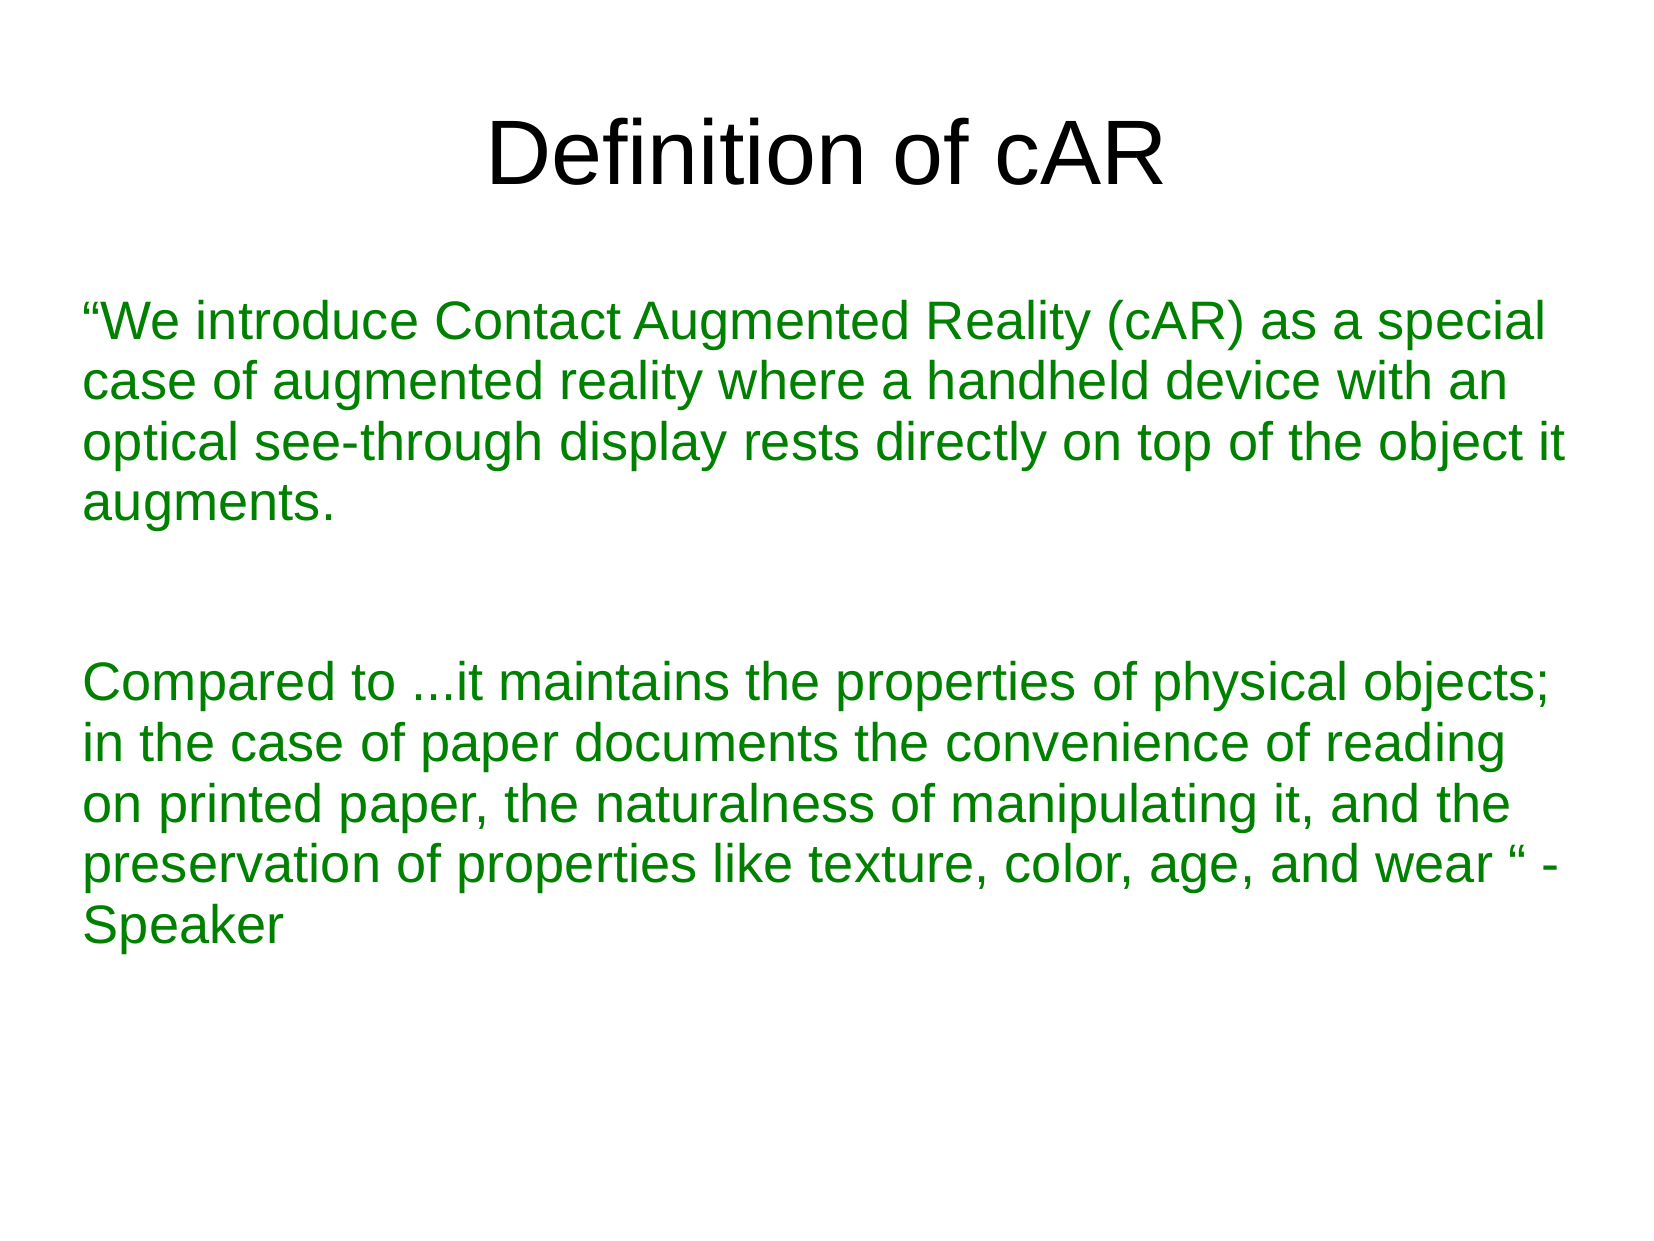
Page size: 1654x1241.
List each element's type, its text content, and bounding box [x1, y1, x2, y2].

list “We introduce Contact Augmented Reality (cAR) as a special case of augmented reality where a handheld device with an optical see-through display rests directly on top of the object it augments. Compared to ...it maintains the properties of physical objects; in the case of paper documents the convenience of reading on printed paper, the naturalness of manipulating it, and the preservation of properties like texture, color, age, and wear “ - Speaker [82, 290, 1571, 1109]
title Definition of cAR [82, 49, 1571, 257]
